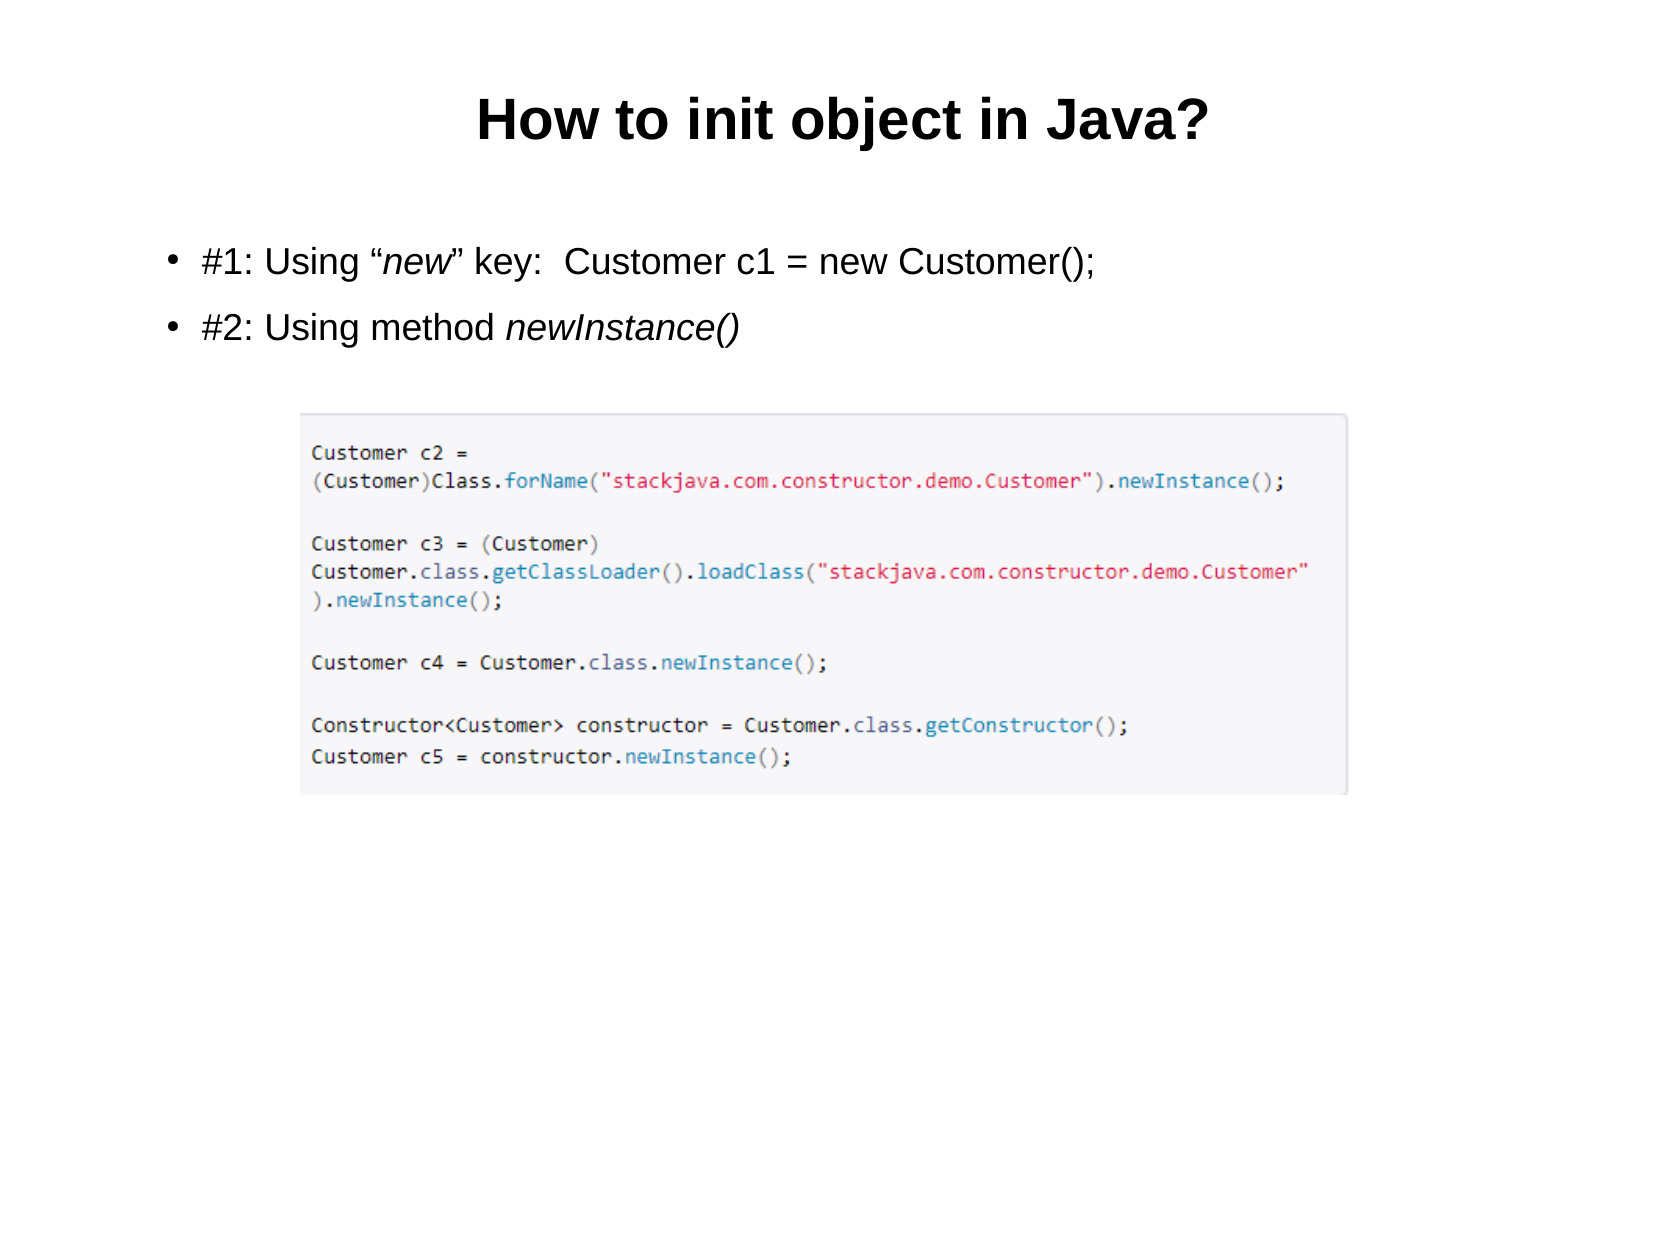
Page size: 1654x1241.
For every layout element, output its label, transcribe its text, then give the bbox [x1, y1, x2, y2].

text_box #1: Using “new” key: Customer c1 = new Customer(); #2: Using method newInstance() [151, 232, 1606, 1198]
picture [300, 413, 1355, 796]
title How to init object in Java? [82, 49, 1571, 181]
